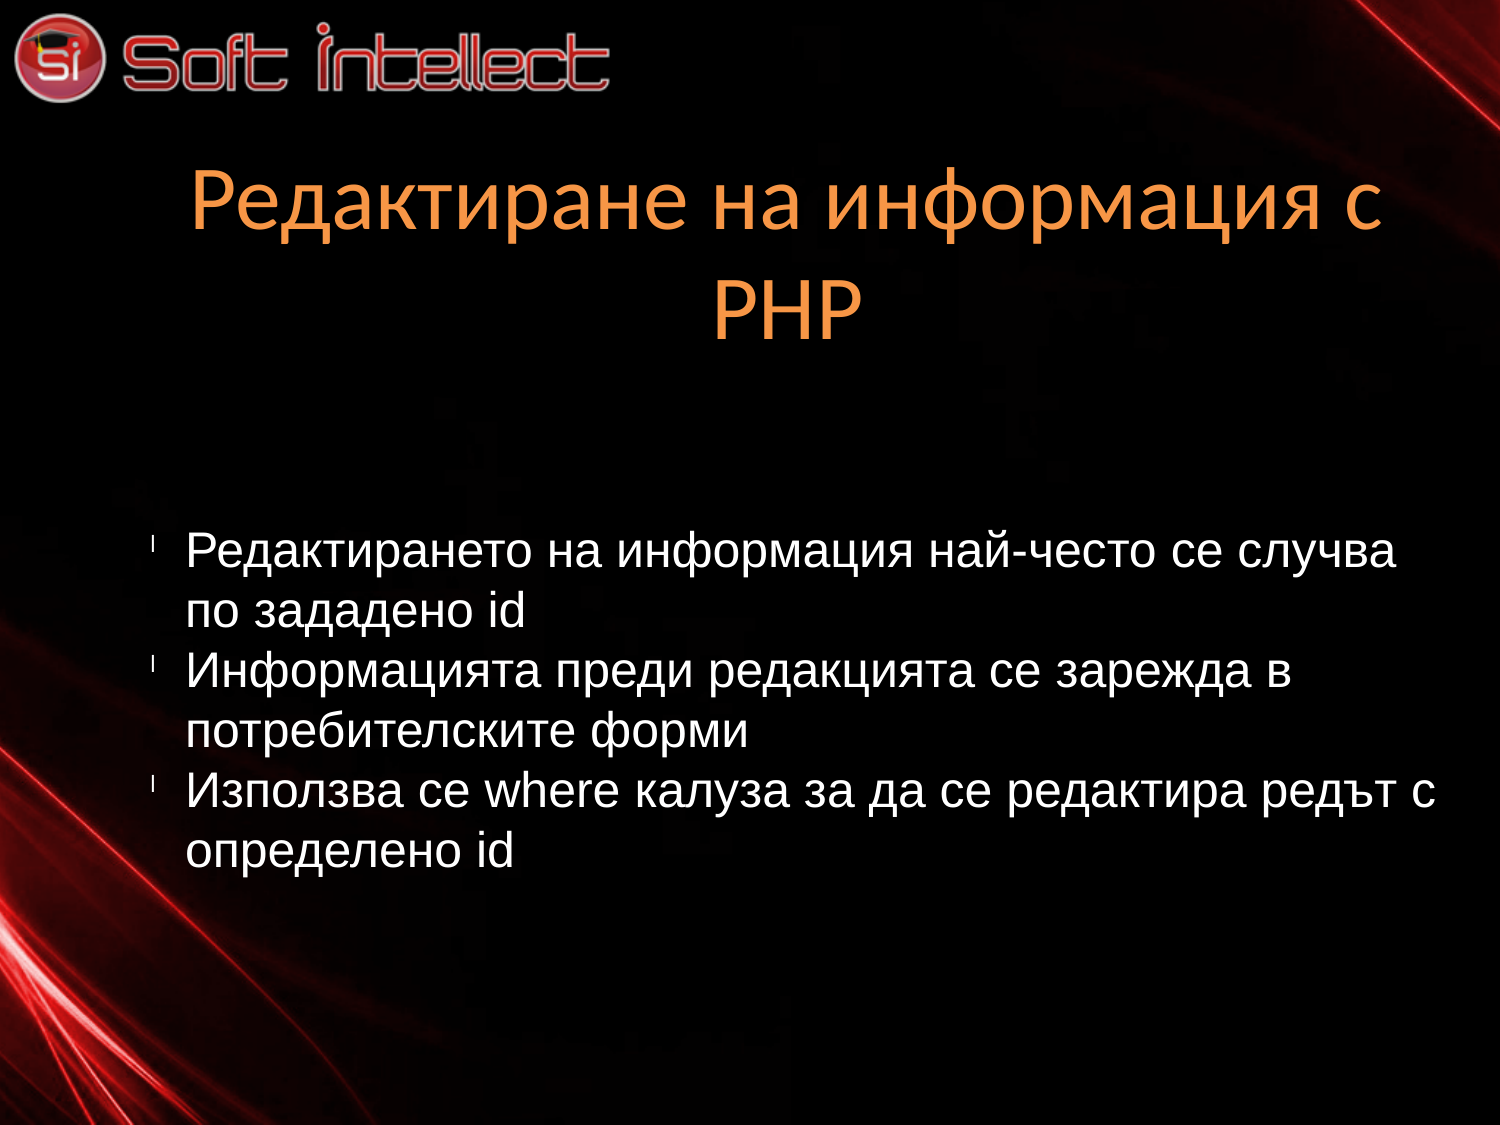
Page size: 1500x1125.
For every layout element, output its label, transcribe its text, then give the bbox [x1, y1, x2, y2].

text_box Редактиране на информация с PHP [150, 127, 1425, 368]
picture [0, 0, 1500, 1125]
text_box Редактирането на информация най-често се случва по зададено id Информацията преди редакцията се зарежда в потребителските форми Използва се where калуза за да се редактира редът с определено id [134, 509, 1470, 1125]
